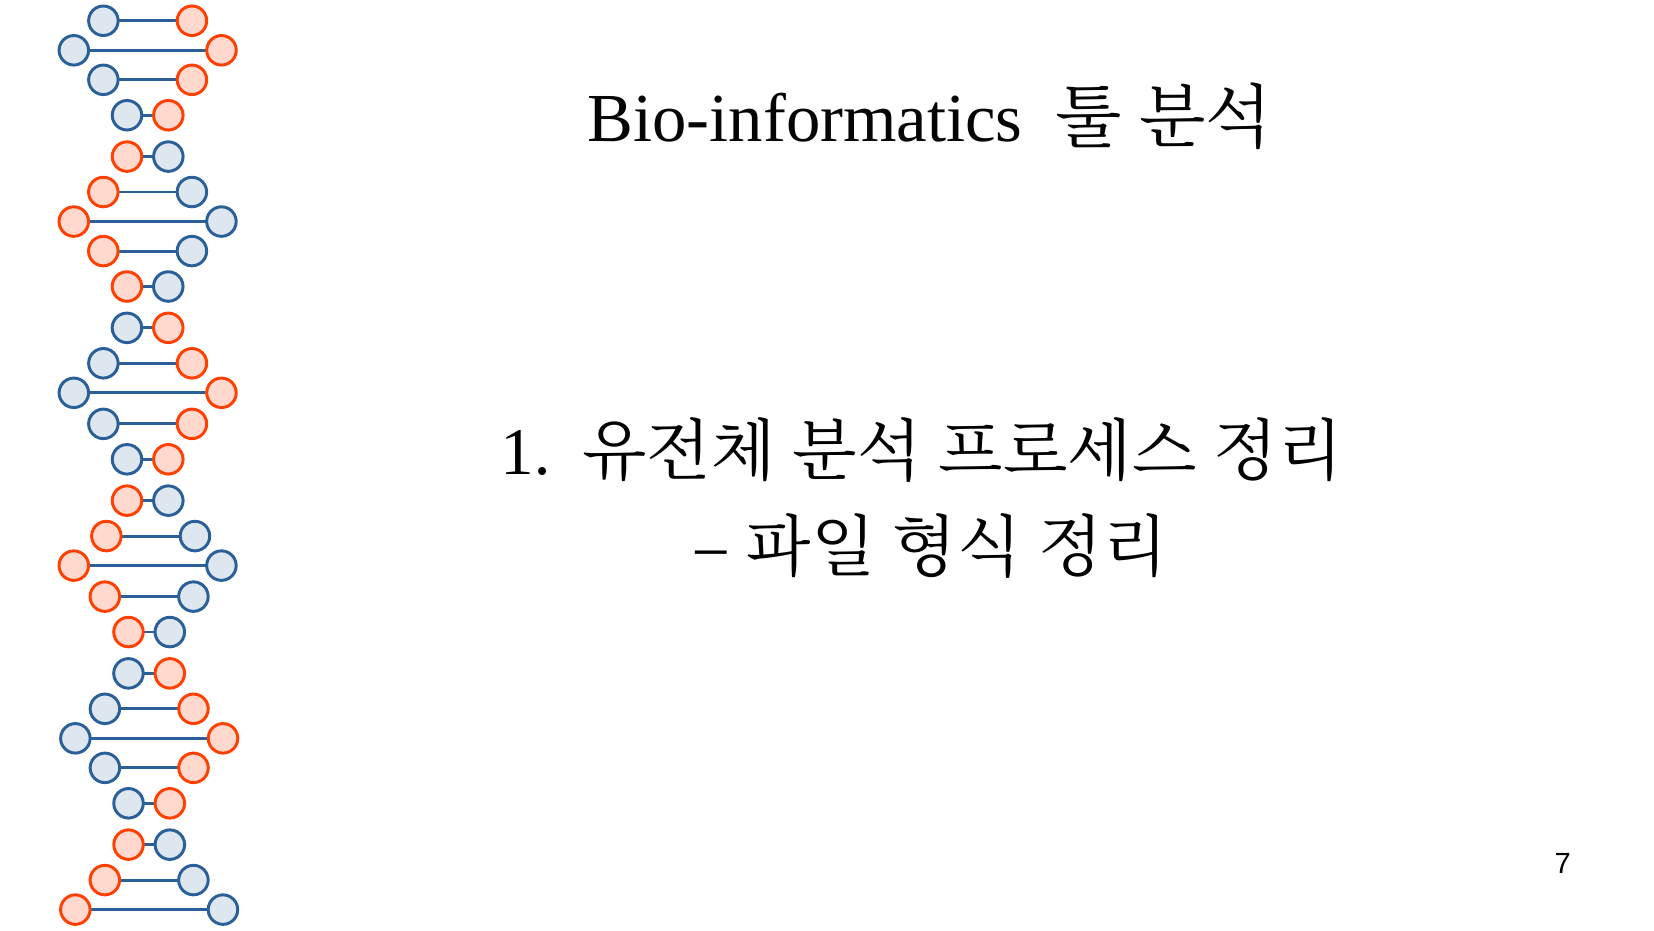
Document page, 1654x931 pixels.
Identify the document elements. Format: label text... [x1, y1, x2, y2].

title Bio-informatics 툴 분석 [265, 35, 1595, 189]
subtitle 1. 유전체 분석 프로세스 정리 – 파일 형식 정리 [265, 224, 1595, 764]
